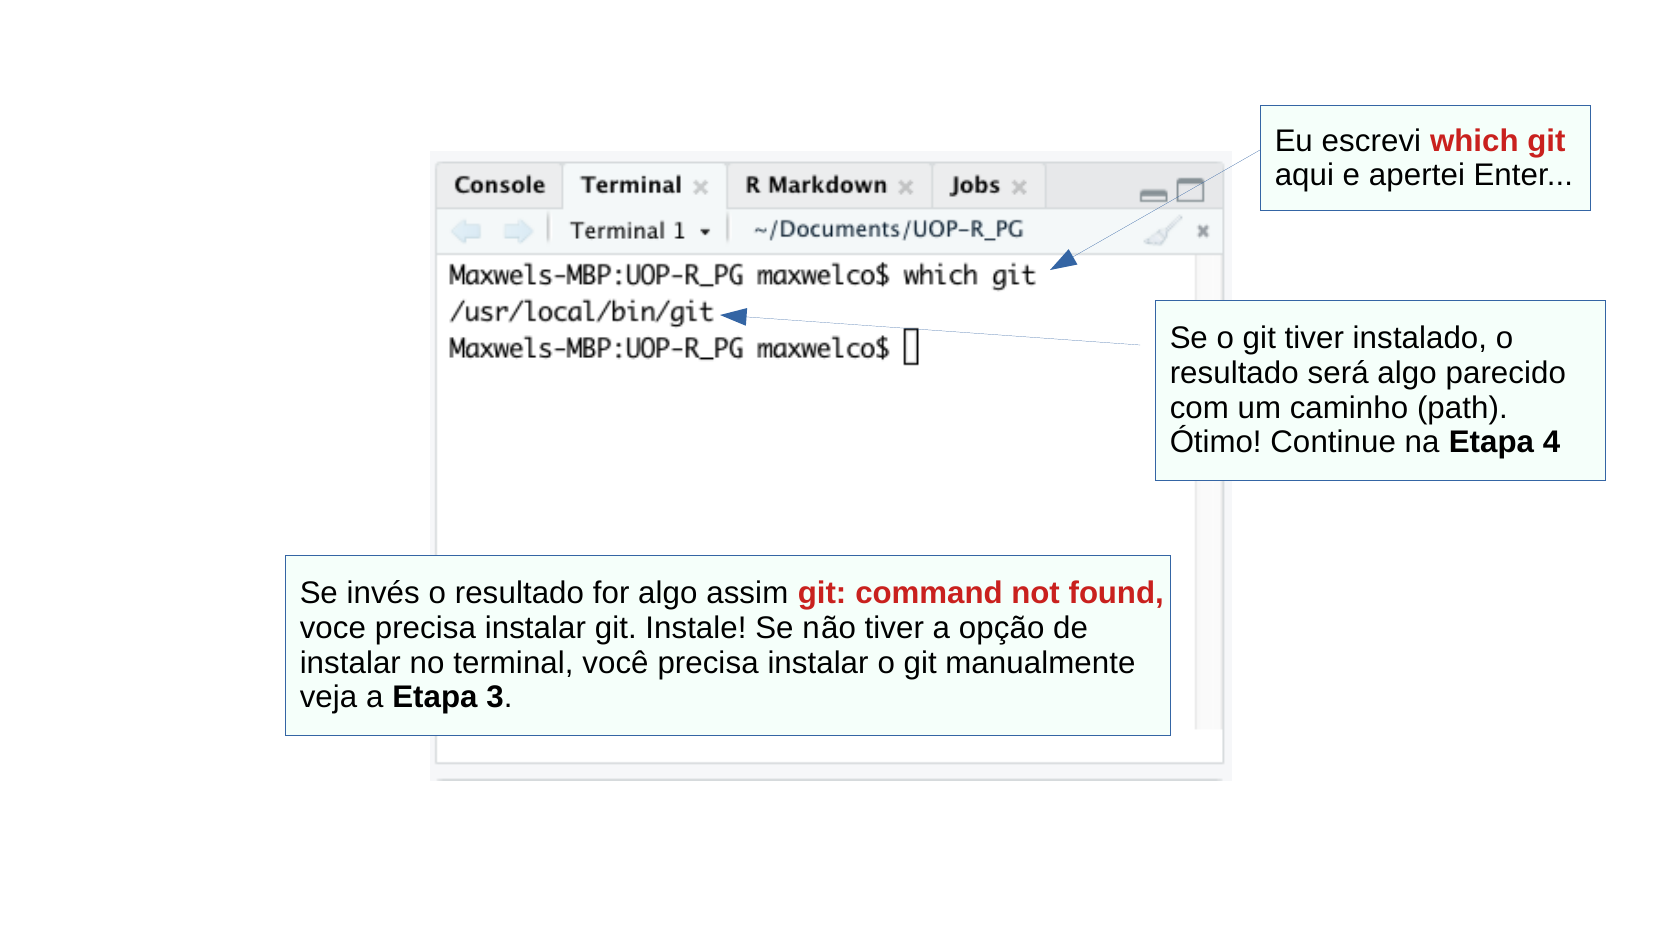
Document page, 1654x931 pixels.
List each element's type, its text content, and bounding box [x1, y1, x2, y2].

text_box Se o git tiver instalado, o resultado será algo parecido com um caminho (path). Ótimo! Continue na Etapa 4 [1155, 300, 1606, 481]
text_box Eu escrevi which git aqui e apertei Enter... [1260, 105, 1591, 211]
text_box Se invés o resultado for algo assim git: command not found, voce precisa instalar git. Instale! Se não tiver a opção de instalar no terminal, você precisa instalar o git manualmente veja a Etapa 3. [285, 555, 1171, 736]
picture [430, 151, 1232, 781]
